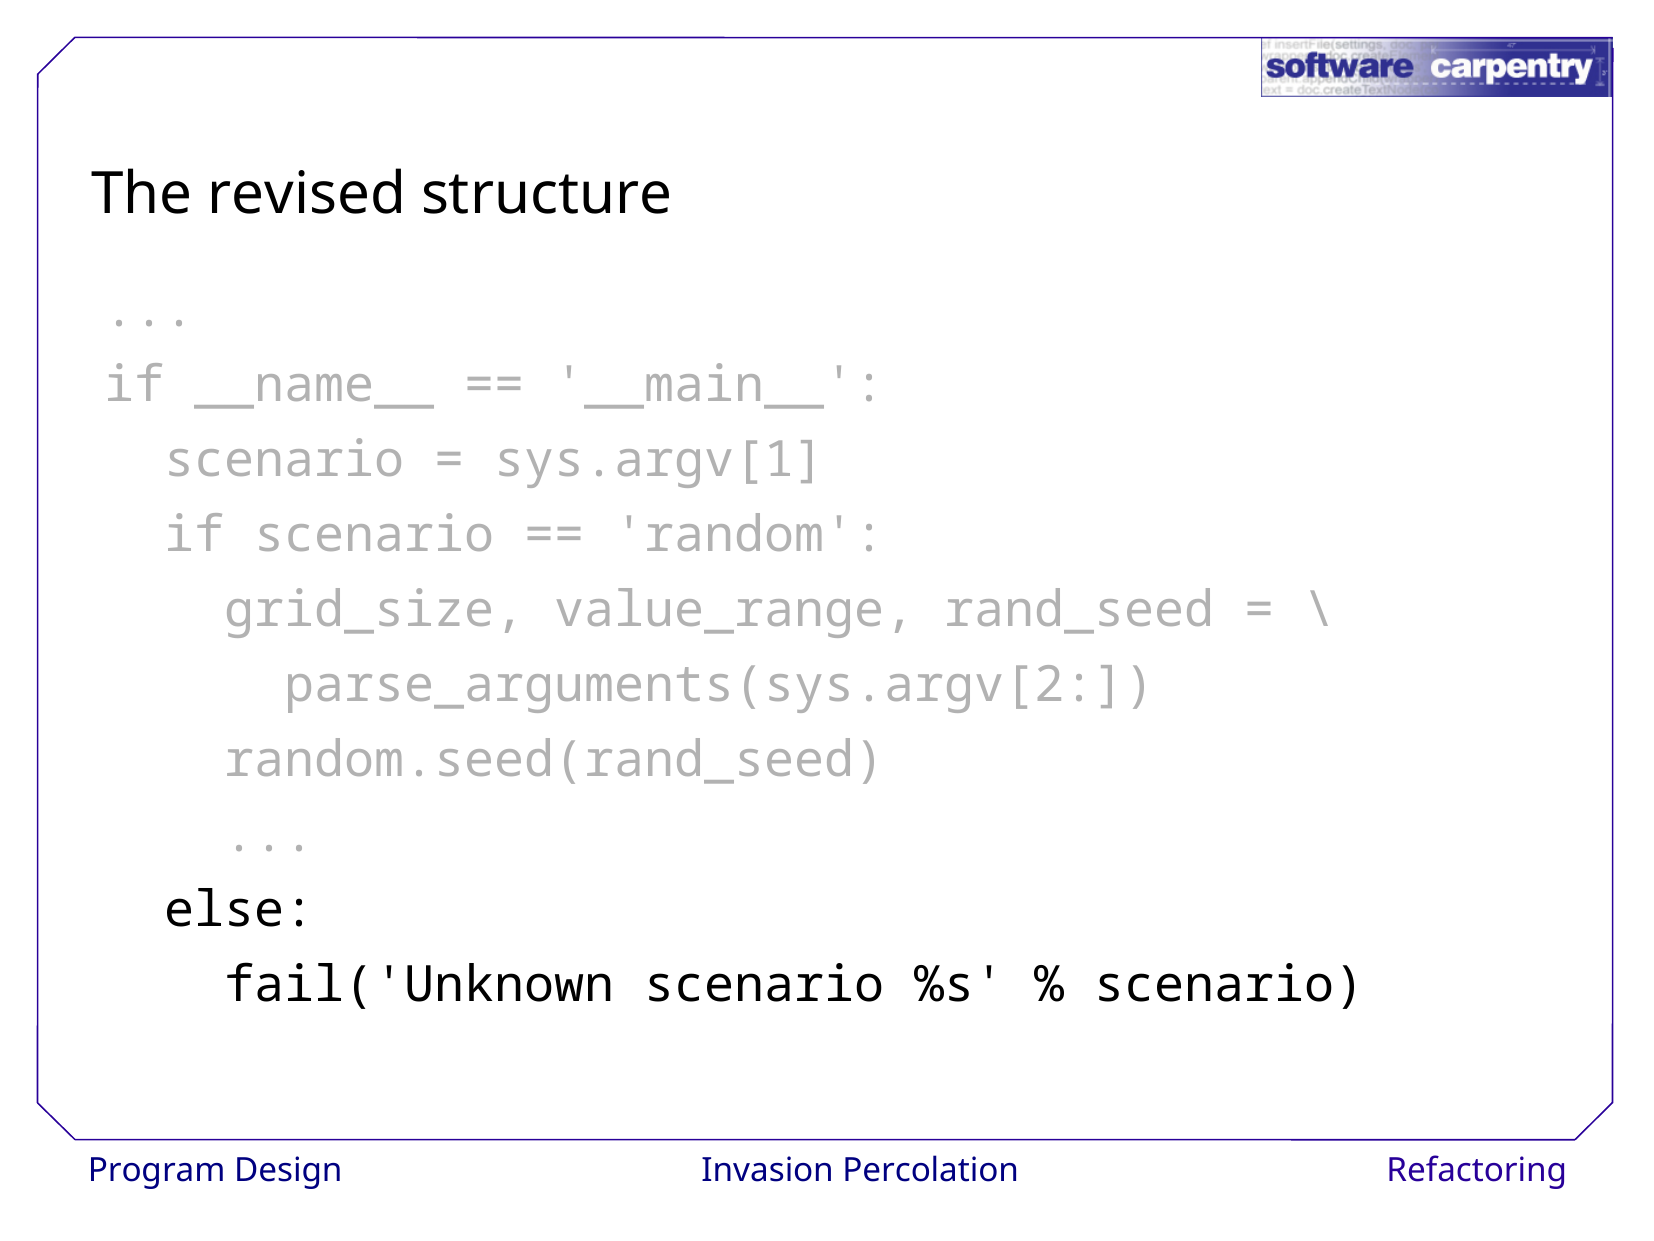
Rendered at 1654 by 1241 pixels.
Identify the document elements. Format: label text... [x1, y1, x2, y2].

text_box ... if __name__ == '__main__': scenario = sys.argv[1] if scenario == 'random': grid_size, value_range, rand_seed = \ parse_arguments(sys.argv[2:]) random.seed(rand_seed) ... else: fail('Unknown scenario %s' % scenario) [89, 253, 1508, 1020]
picture [1261, 39, 1613, 97]
text_box The revised structure [76, 112, 837, 233]
